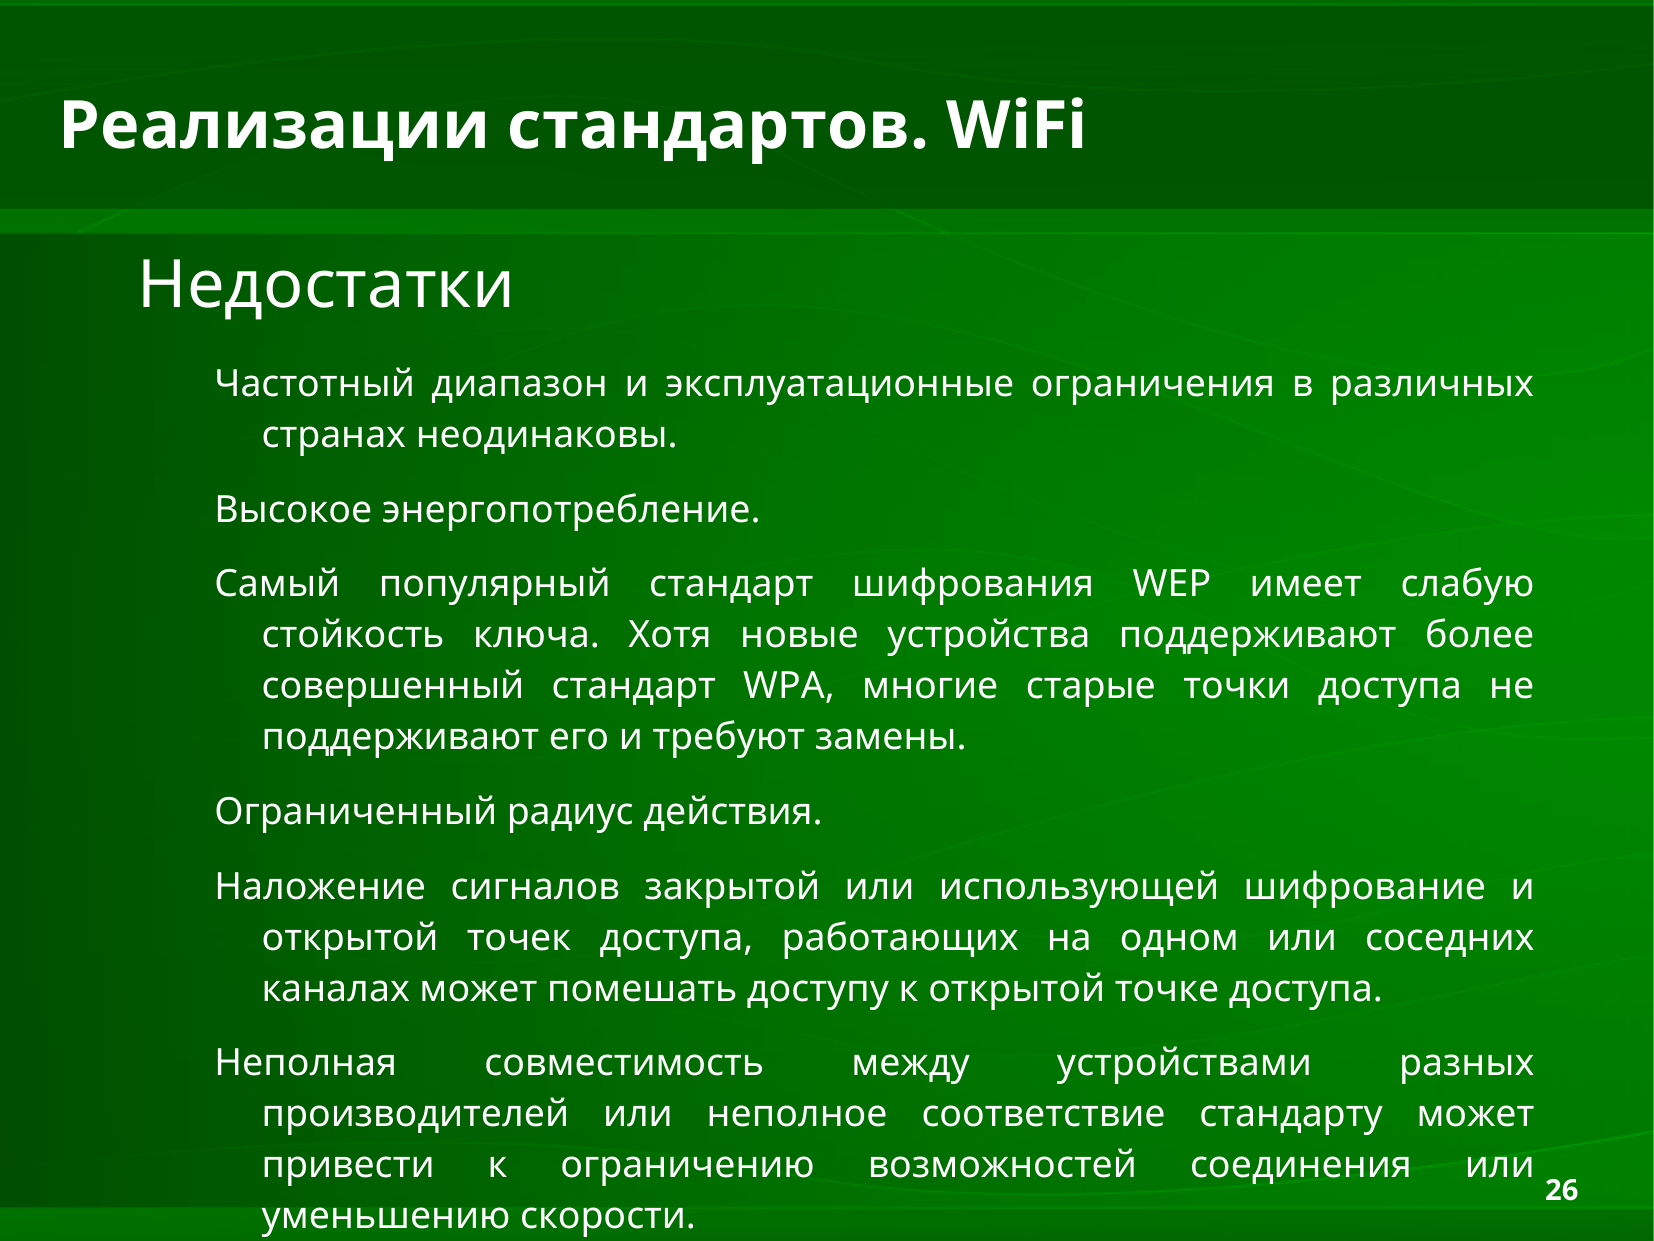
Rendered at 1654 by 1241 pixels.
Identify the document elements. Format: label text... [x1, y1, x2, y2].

title Реализации стандартов. WiFi [23, 8, 1625, 237]
list Недостатки Частотный диапазон и эксплуатационные ограничения в различных странах неодинаковы. Высокое энергопотребление. Самый популярный стандарт шифрования WEP имеет слабую стойкость ключа. Хотя новые устройства поддерживают более совершенный стандарт WPA, многие старые точки доступа не поддерживают его и требуют замены. Ограниченный радиус действия. Наложение сигналов закрытой или использующей шифрование и открытой точек доступа, работающих на одном или соседних каналах может помешать доступу к открытой точке доступа. Неполная совместимость между устройствами разных производителей или неполное соответствие стандарту может привести к ограничению возможностей соединения или уменьшению скорости. [119, 236, 1536, 1159]
picture [0, 0, 1654, 1241]
